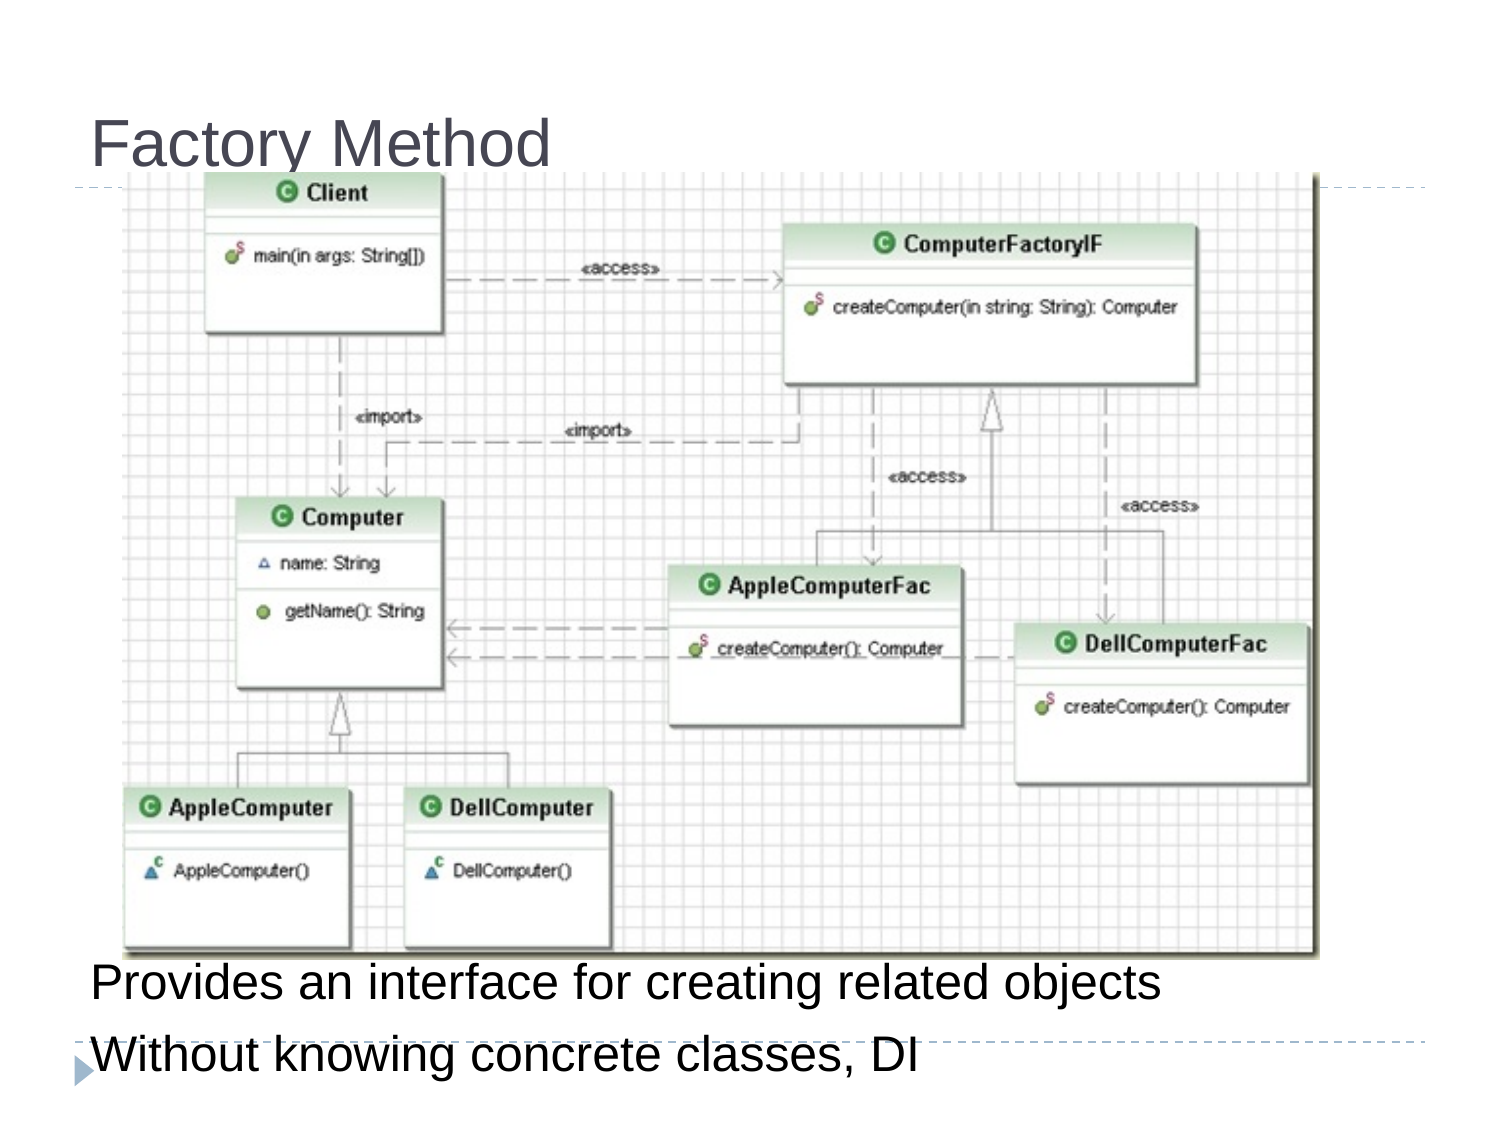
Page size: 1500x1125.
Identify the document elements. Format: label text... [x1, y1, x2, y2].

list Provides an interface for creating related objects Without knowing concrete classes, DI [75, 200, 1425, 1096]
text_box [122, 172, 1321, 961]
title Factory Method [75, 24, 1425, 188]
